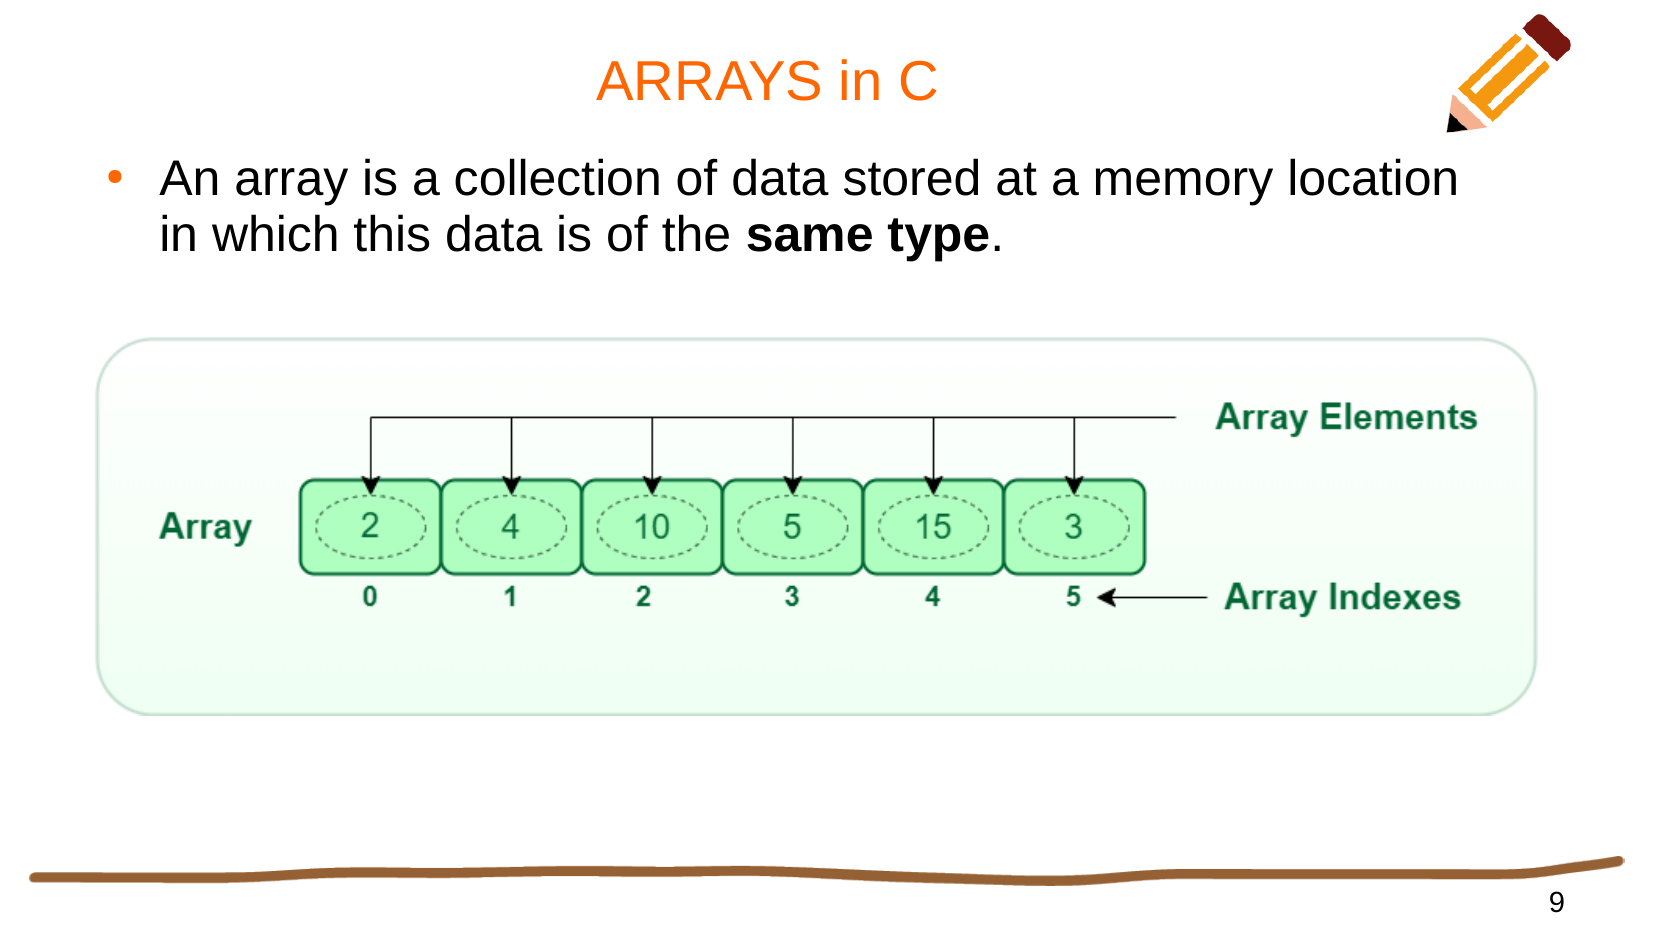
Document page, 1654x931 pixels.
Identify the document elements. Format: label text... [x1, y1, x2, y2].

title ARRAYS in C [88, 29, 1447, 133]
list An array is a collection of data stored at a memory location in which this data is of the same type. [88, 150, 1501, 263]
picture [89, 337, 1538, 716]
picture [1446, 14, 1571, 133]
picture [29, 856, 1625, 886]
